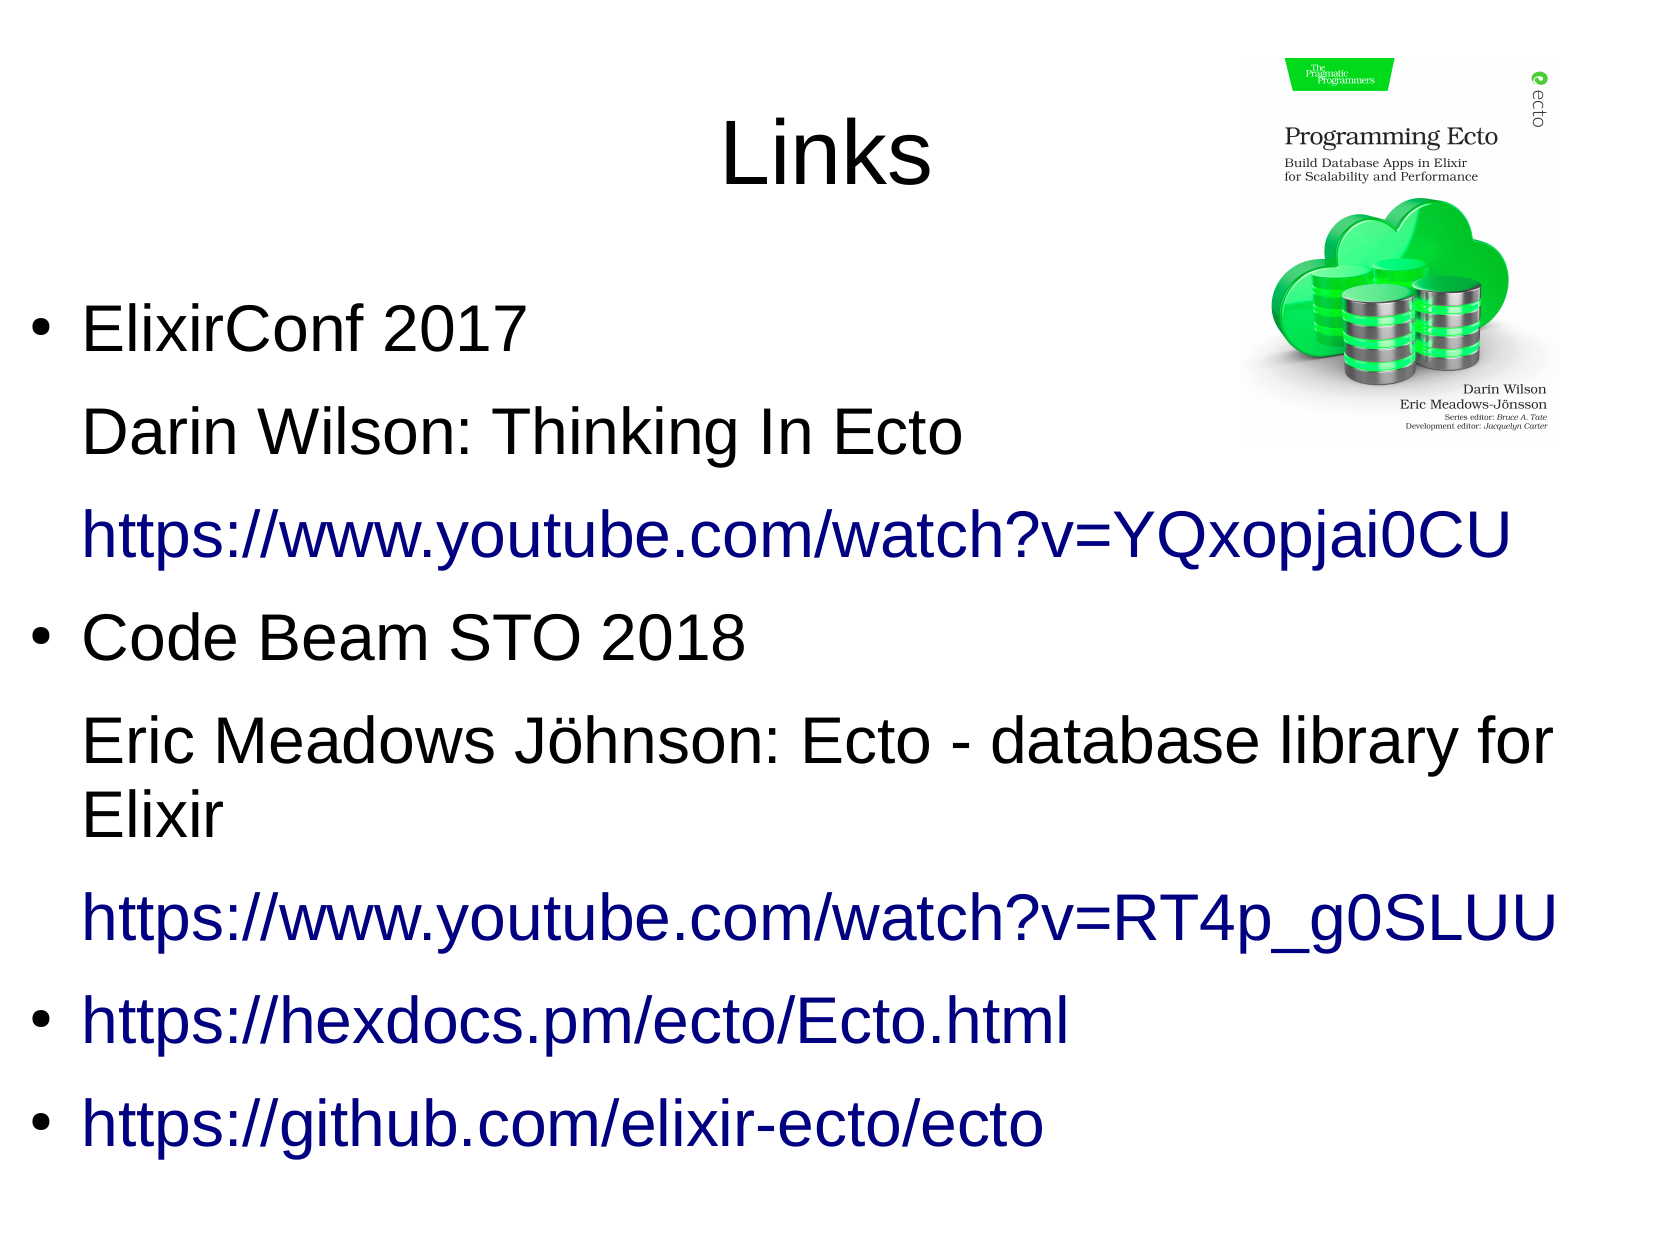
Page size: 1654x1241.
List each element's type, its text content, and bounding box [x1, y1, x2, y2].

picture [1240, 58, 1560, 442]
list ElixirConf 2017 Darin Wilson: Thinking In Ecto https://www.youtube.com/watch?v=YQxopjai0CU Code Beam STO 2018 Eric Meadows Jöhnson: Ecto - database library for Elixir https://www.youtube.com/watch?v=RT4p_g0SLUU https://hexdocs.pm/ecto/Ecto.html https://github.com/elixir-ecto/ecto [11, 188, 1648, 1169]
title Links [82, 49, 1571, 188]
